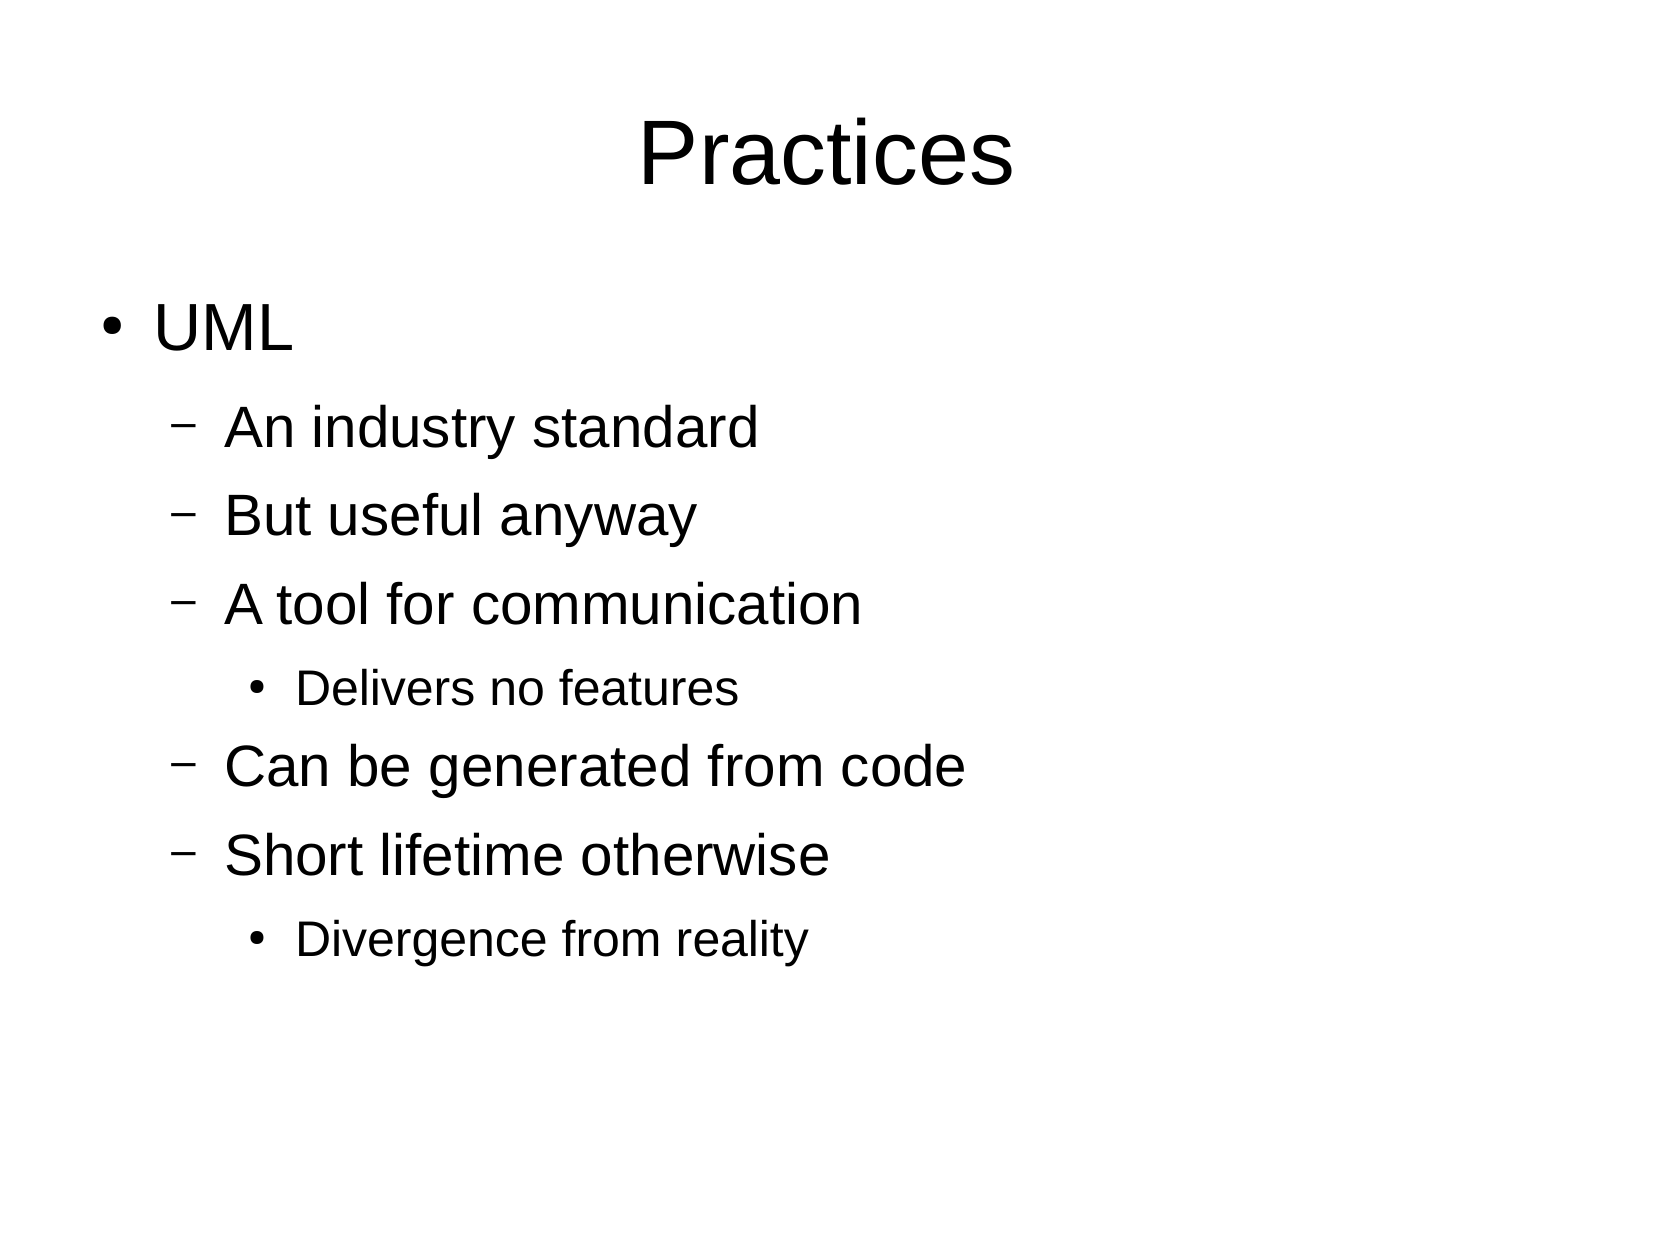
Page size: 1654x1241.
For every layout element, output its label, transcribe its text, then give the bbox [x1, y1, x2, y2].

list UML An industry standard But useful anyway A tool for communication Delivers no features Can be generated from code Short lifetime otherwise Divergence from reality [82, 290, 1538, 1010]
title Practices [82, 49, 1571, 257]
